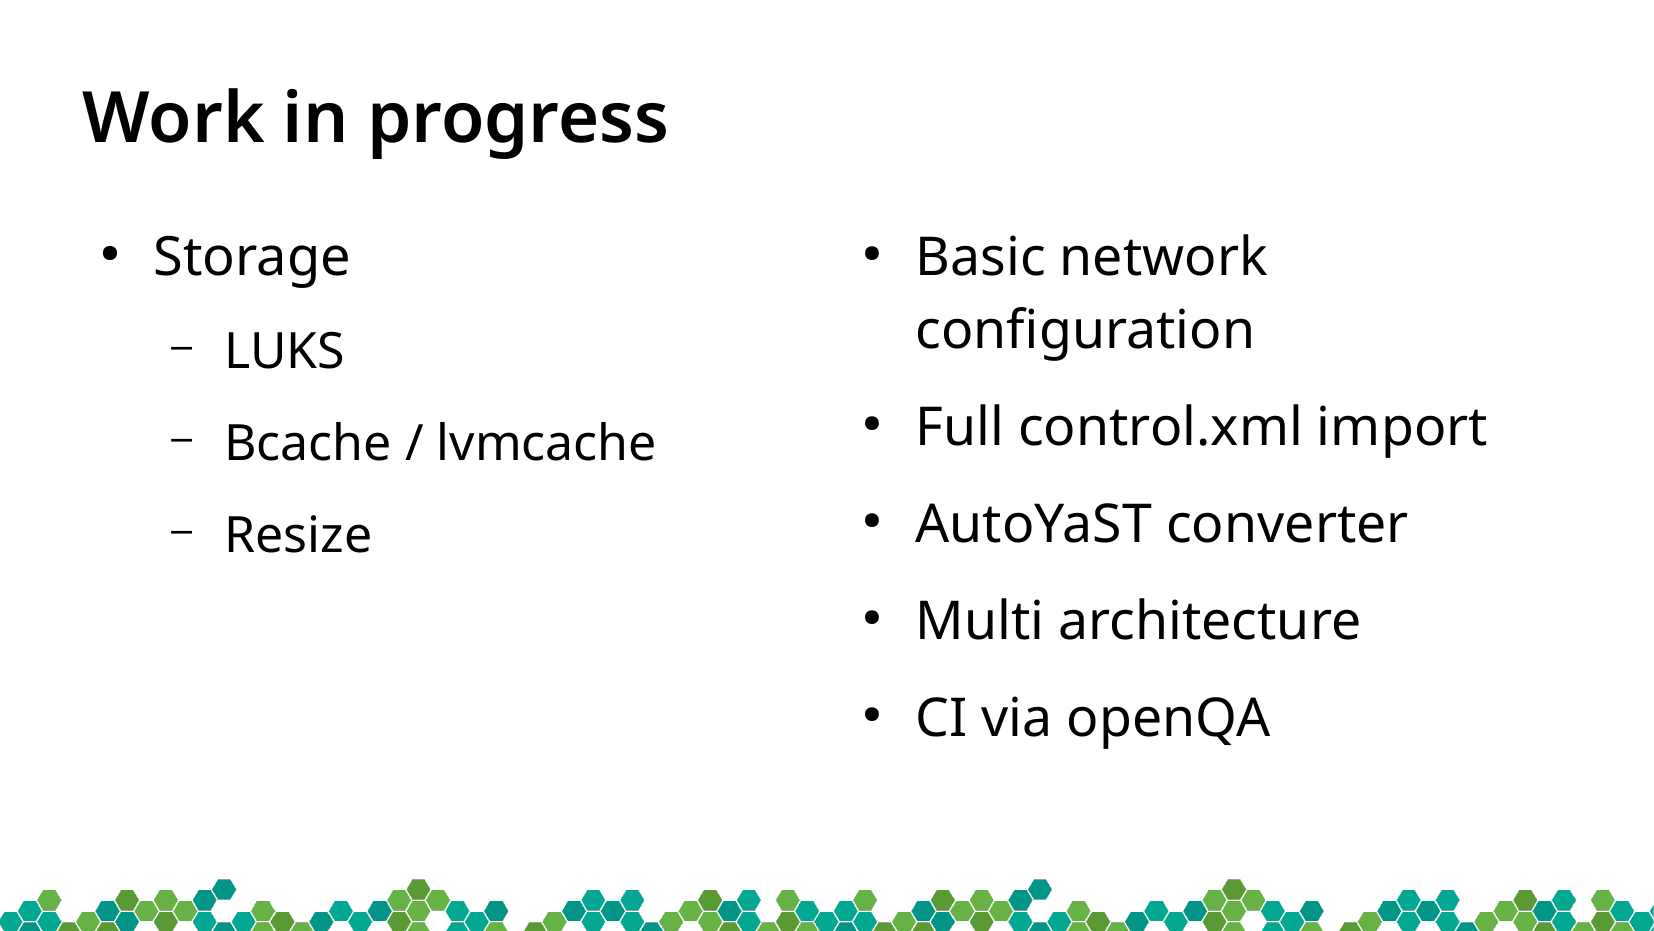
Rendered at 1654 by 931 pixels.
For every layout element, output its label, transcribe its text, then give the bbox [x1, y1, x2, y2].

list Storage LUKS Bcache / lvmcache Resize [82, 217, 809, 758]
list Basic network configuration Full control.xml import AutoYaST converter Multi architecture CI via openQA [845, 217, 1572, 758]
title Work in progress [82, 37, 1571, 193]
picture [0, 871, 1654, 931]
